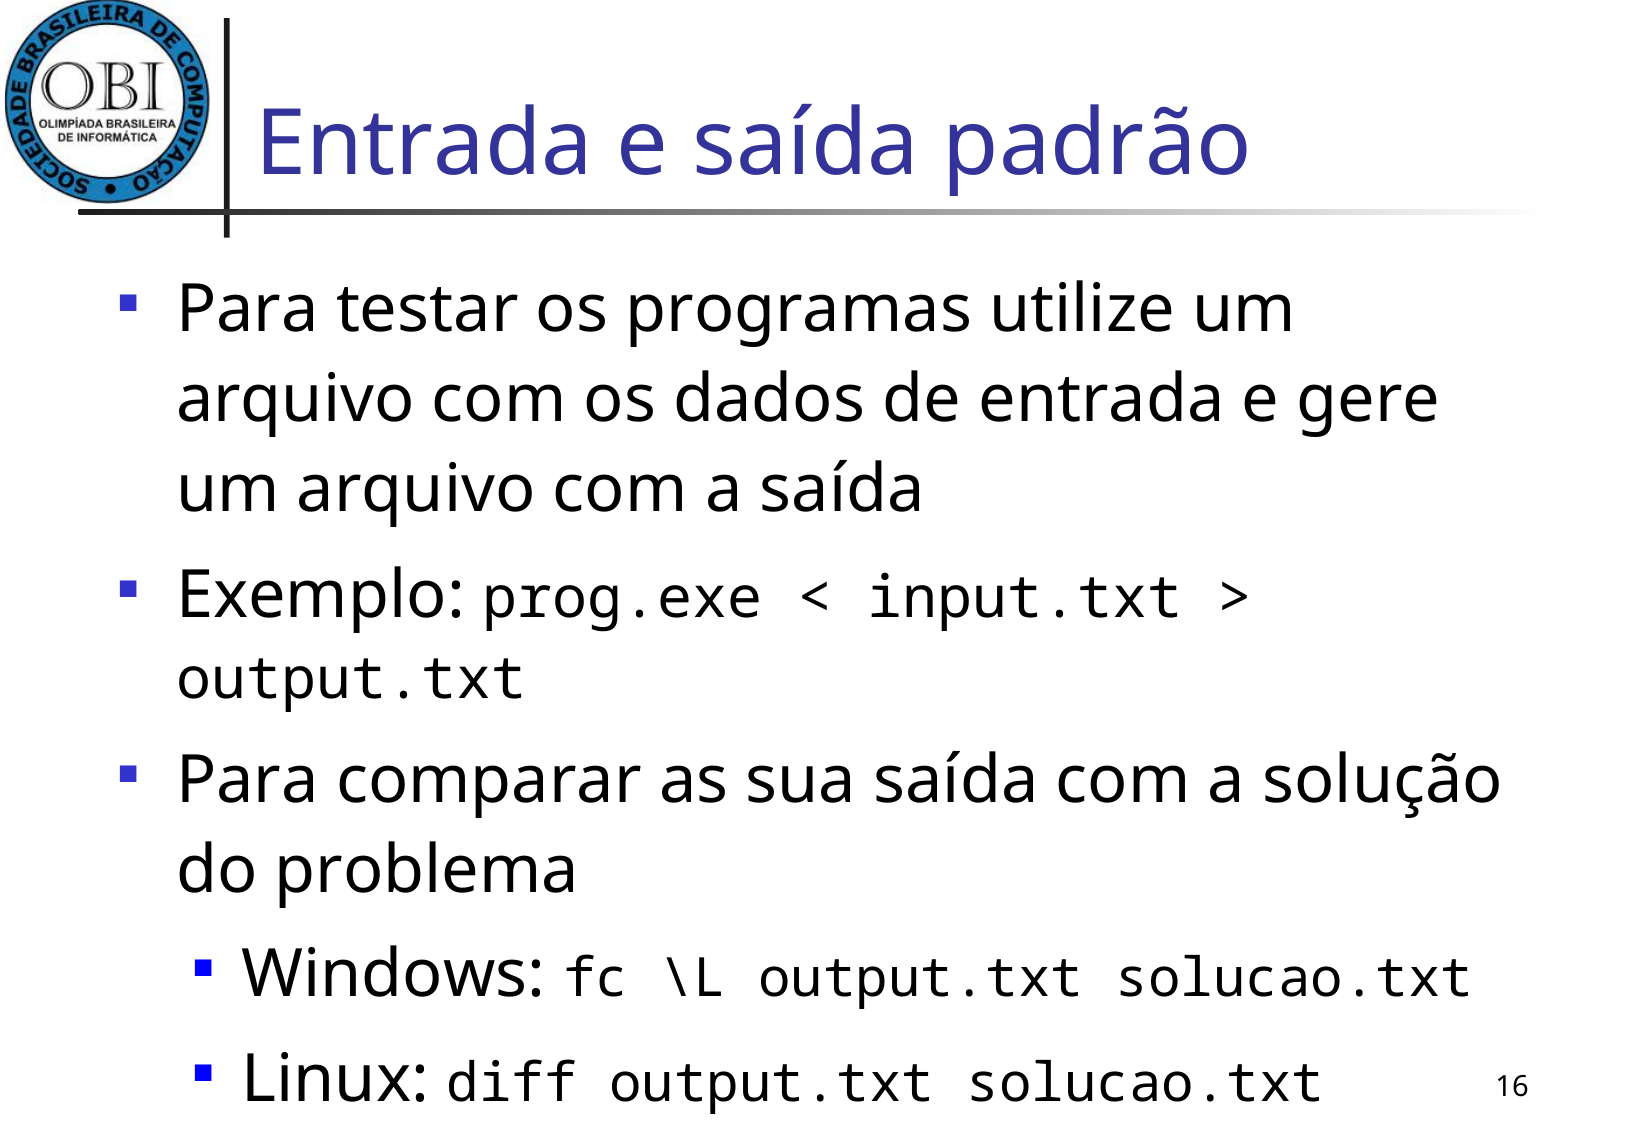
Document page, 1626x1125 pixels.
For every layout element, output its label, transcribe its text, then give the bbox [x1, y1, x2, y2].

picture [4, 0, 211, 204]
list Para testar os programas utilize um arquivo com os dados de entrada e gere um arquivo com a saída Exemplo: prog.exe < input.txt > output.txt Para comparar as sua saída com a solução do problema Windows: fc \L output.txt solucao.txt Linux: diff output.txt solucao.txt [105, 252, 1538, 1049]
title Entrada e saída padrão [240, 0, 1538, 208]
